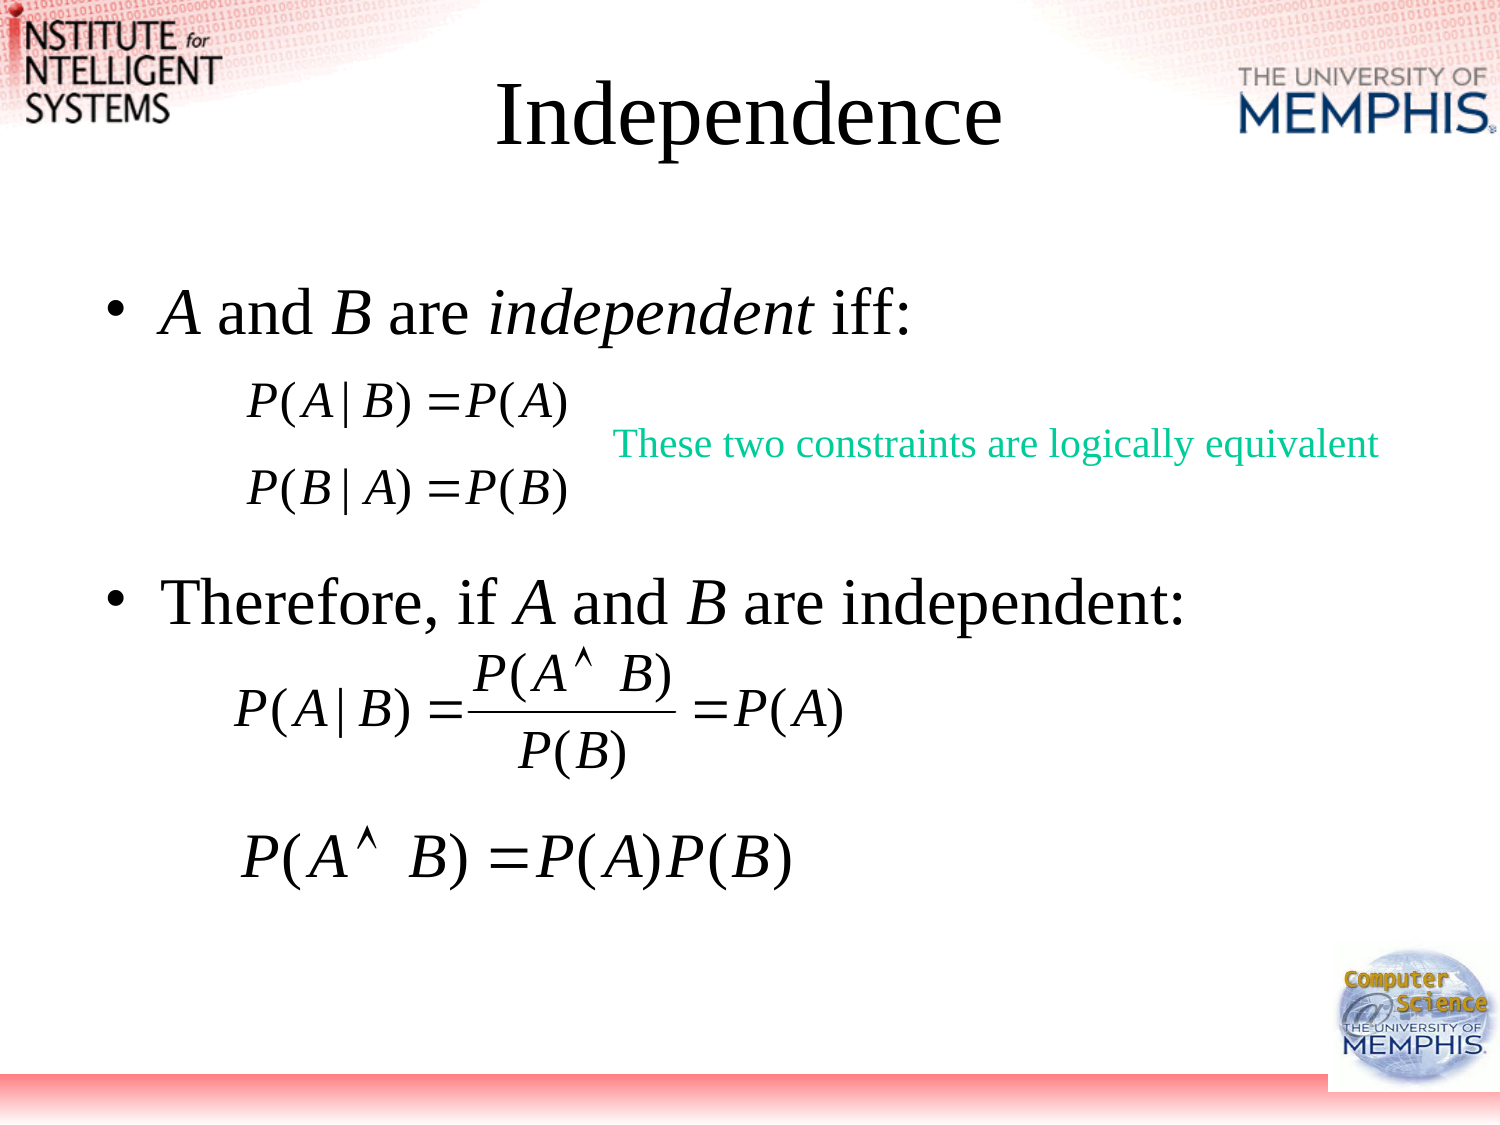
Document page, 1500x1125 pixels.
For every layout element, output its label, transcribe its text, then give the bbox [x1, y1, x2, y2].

list A and B are independent iff: Therefore, if A and B are independent: [89, 260, 1440, 1003]
picture [1012, 0, 1500, 141]
chart [225, 639, 853, 791]
chart [237, 457, 576, 527]
picture [1328, 941, 1500, 1092]
chart [237, 370, 576, 439]
title Independence [75, 45, 1426, 233]
text_box These two constraints are logically equivalent [597, 407, 1395, 474]
picture [0, 0, 501, 132]
chart [229, 819, 805, 904]
